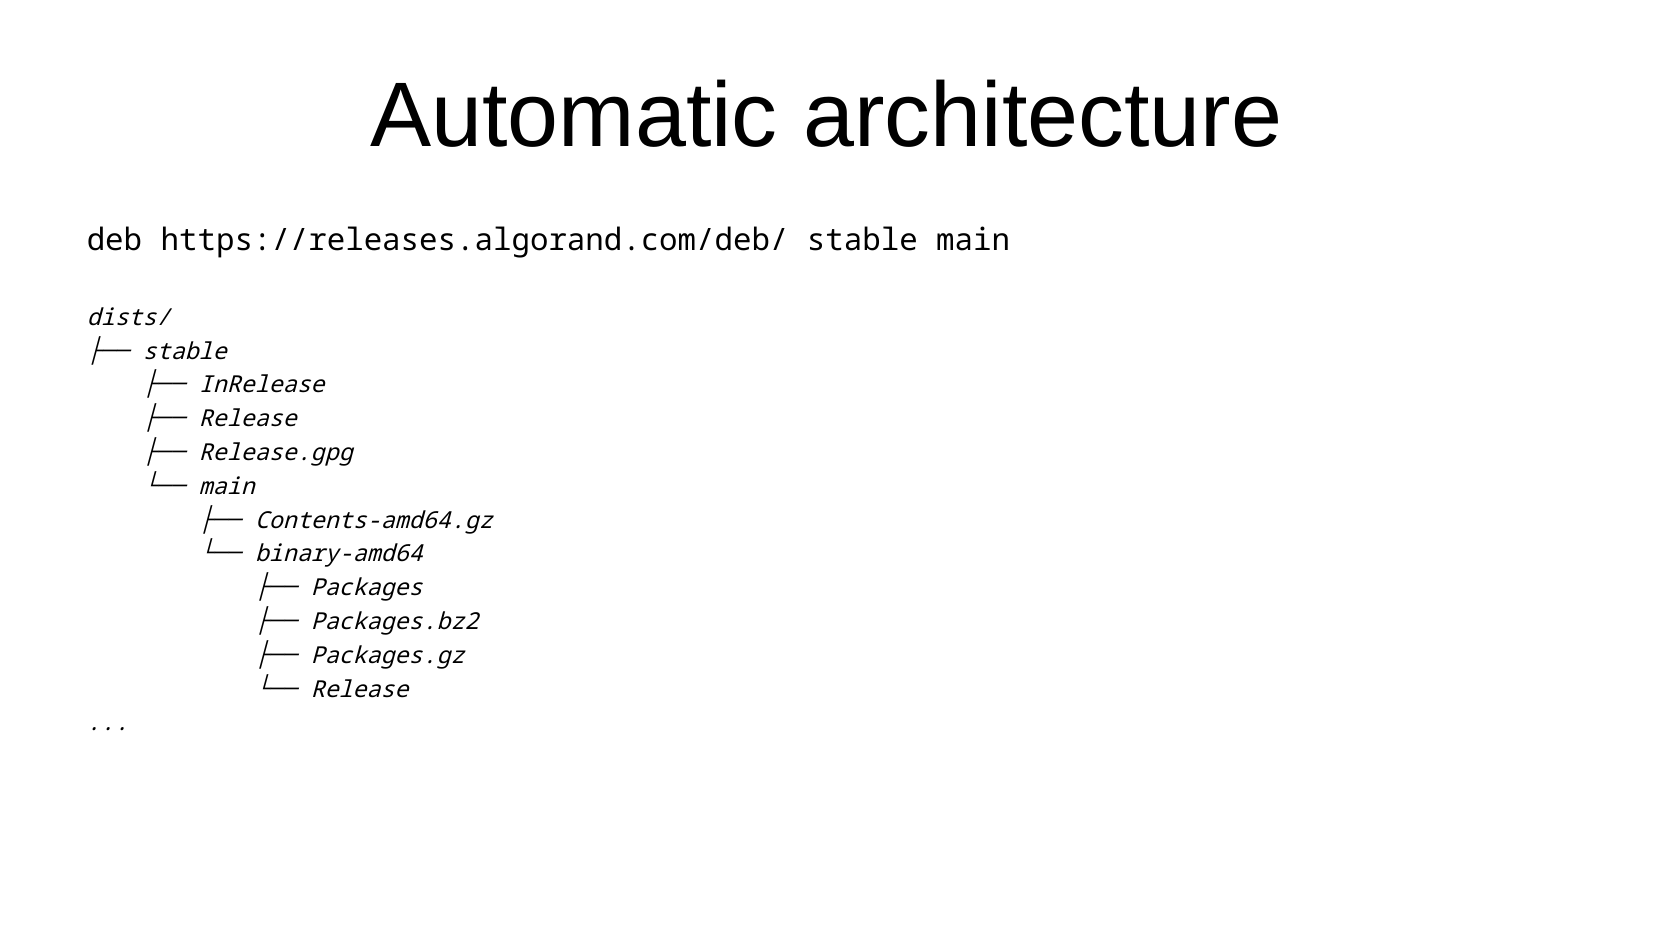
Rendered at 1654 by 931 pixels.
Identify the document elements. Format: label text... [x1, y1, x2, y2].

list deb https://releases.algorand.com/deb/ stable main dists/ ├── stable ├── InRelease ├── Release ├── Release.gpg └── main ├── Contents-amd64.gz └── binary-amd64 ├── Packages ├── Packages.bz2 ├── Packages.gz └── Release ... [82, 217, 1571, 758]
title Automatic architecture [82, 37, 1571, 193]
